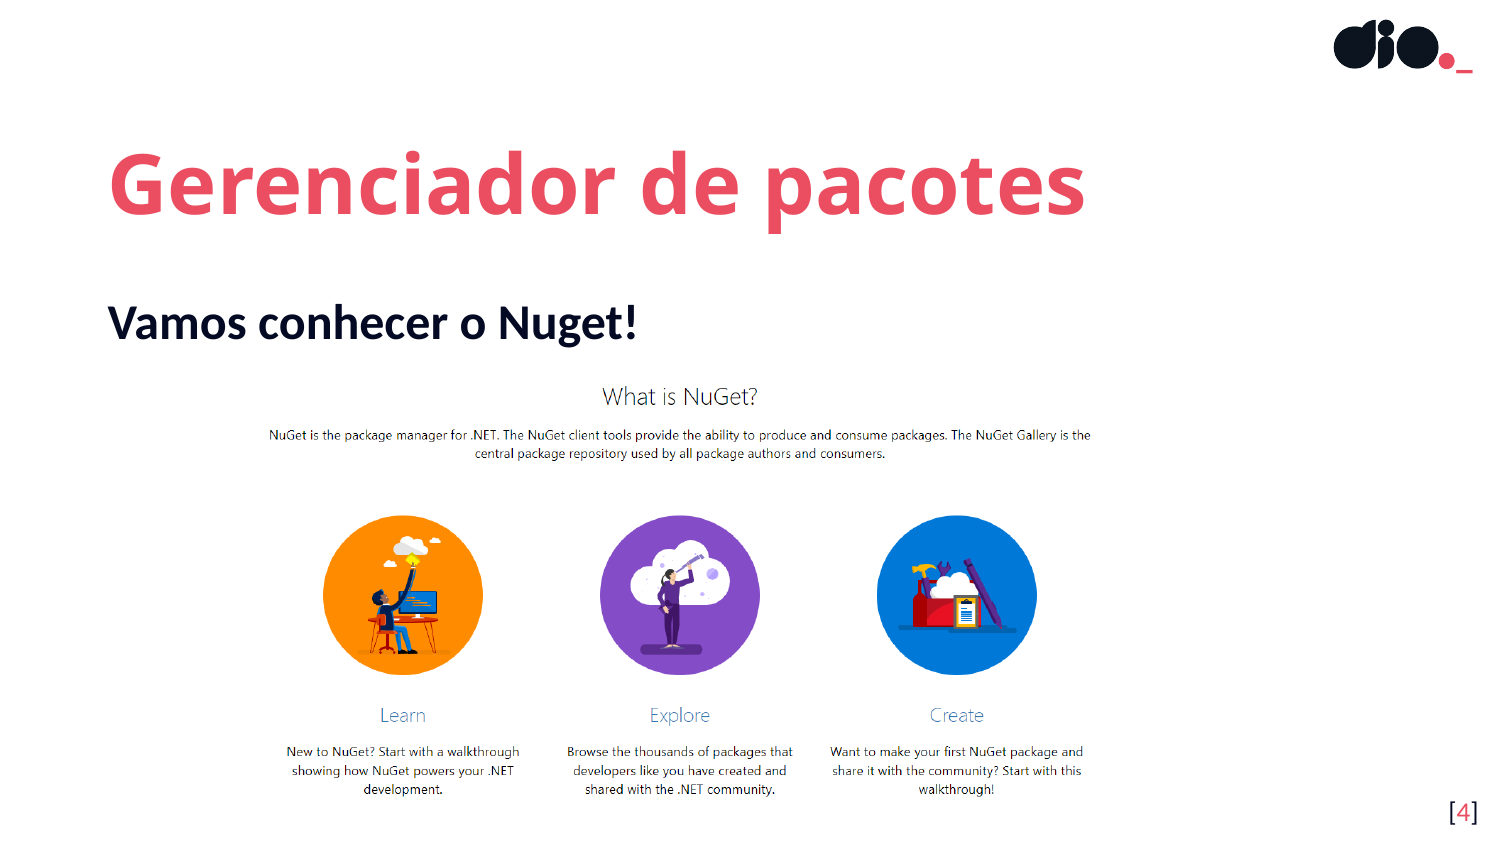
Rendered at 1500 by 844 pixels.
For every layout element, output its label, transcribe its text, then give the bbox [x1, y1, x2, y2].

text_box Gerenciador de pacotes [92, 104, 1408, 243]
text_box Vamos conhecer o Nuget! [92, 276, 1355, 443]
picture [1333, 19, 1473, 74]
slide_number [<number>] [1403, 779, 1494, 844]
picture [234, 366, 1135, 826]
